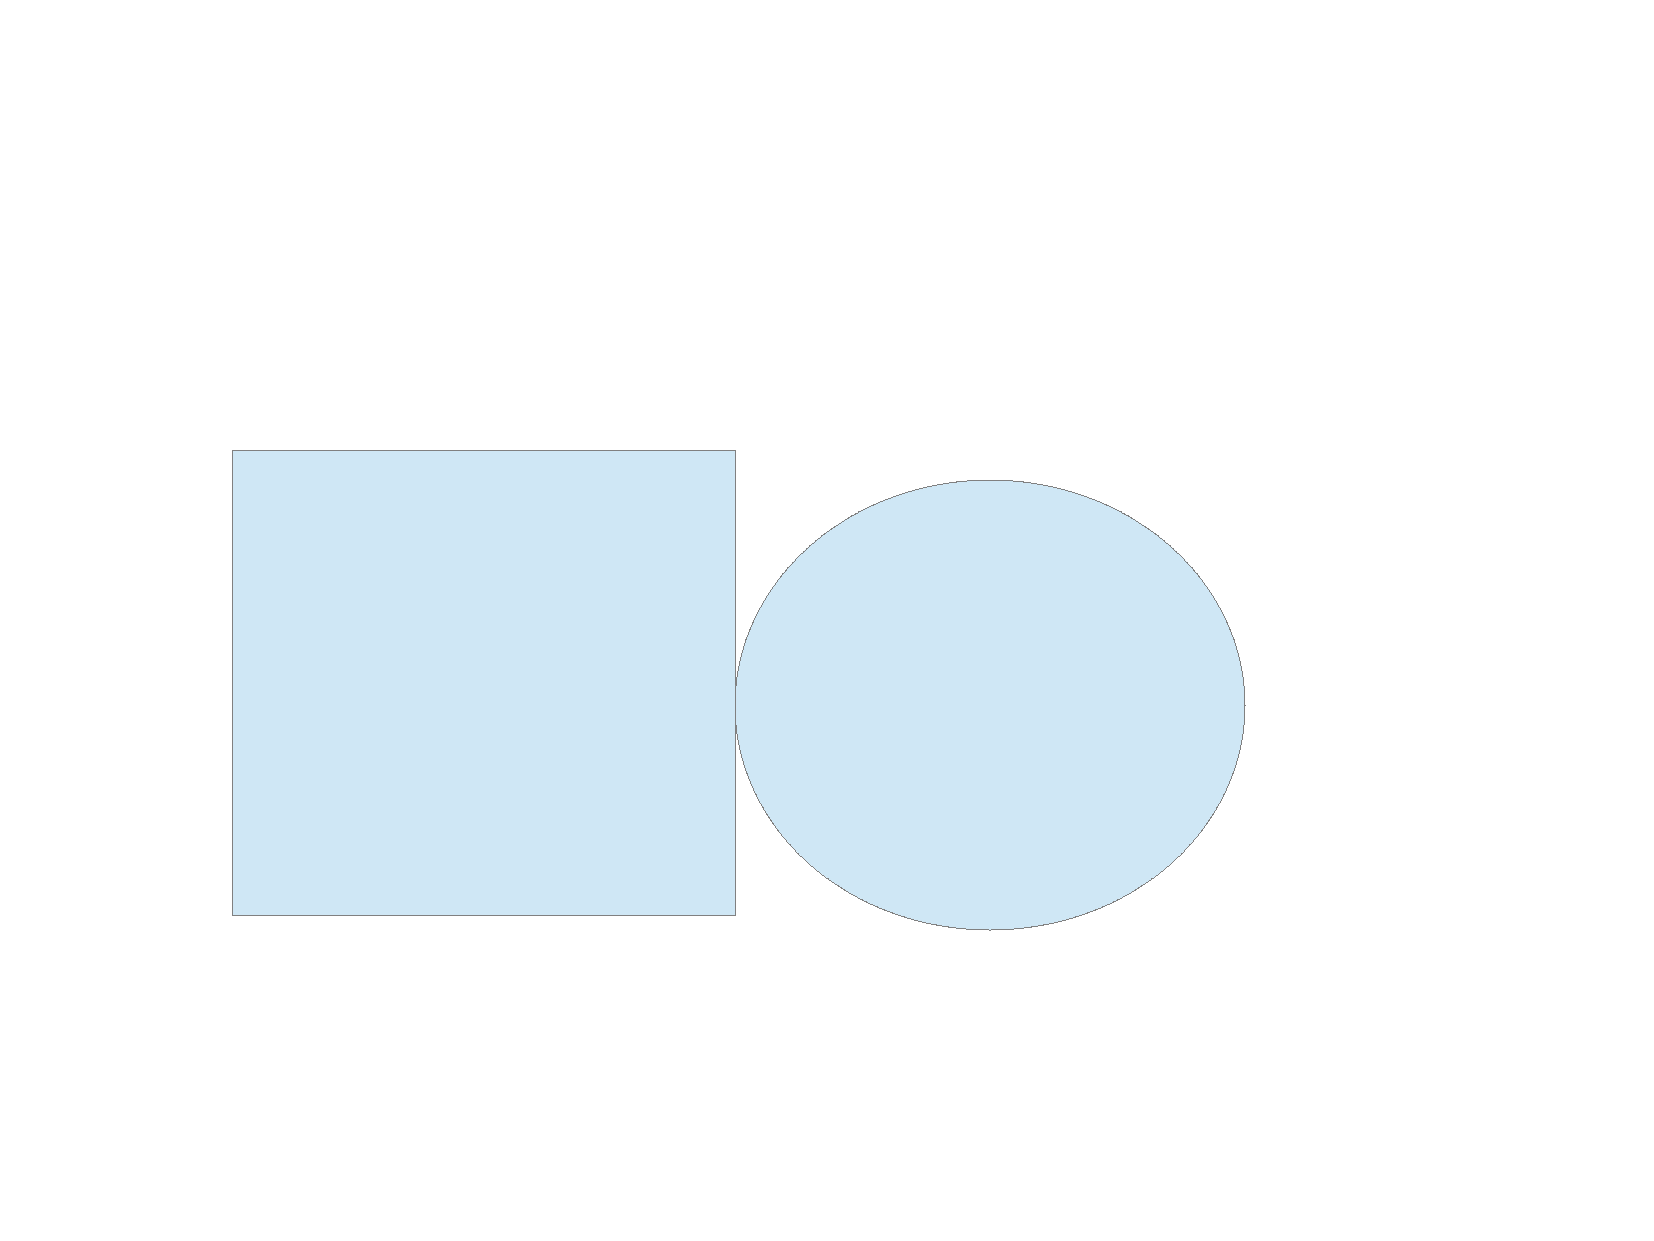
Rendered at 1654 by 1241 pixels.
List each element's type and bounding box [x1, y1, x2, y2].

text_box [232, 450, 1246, 931]
